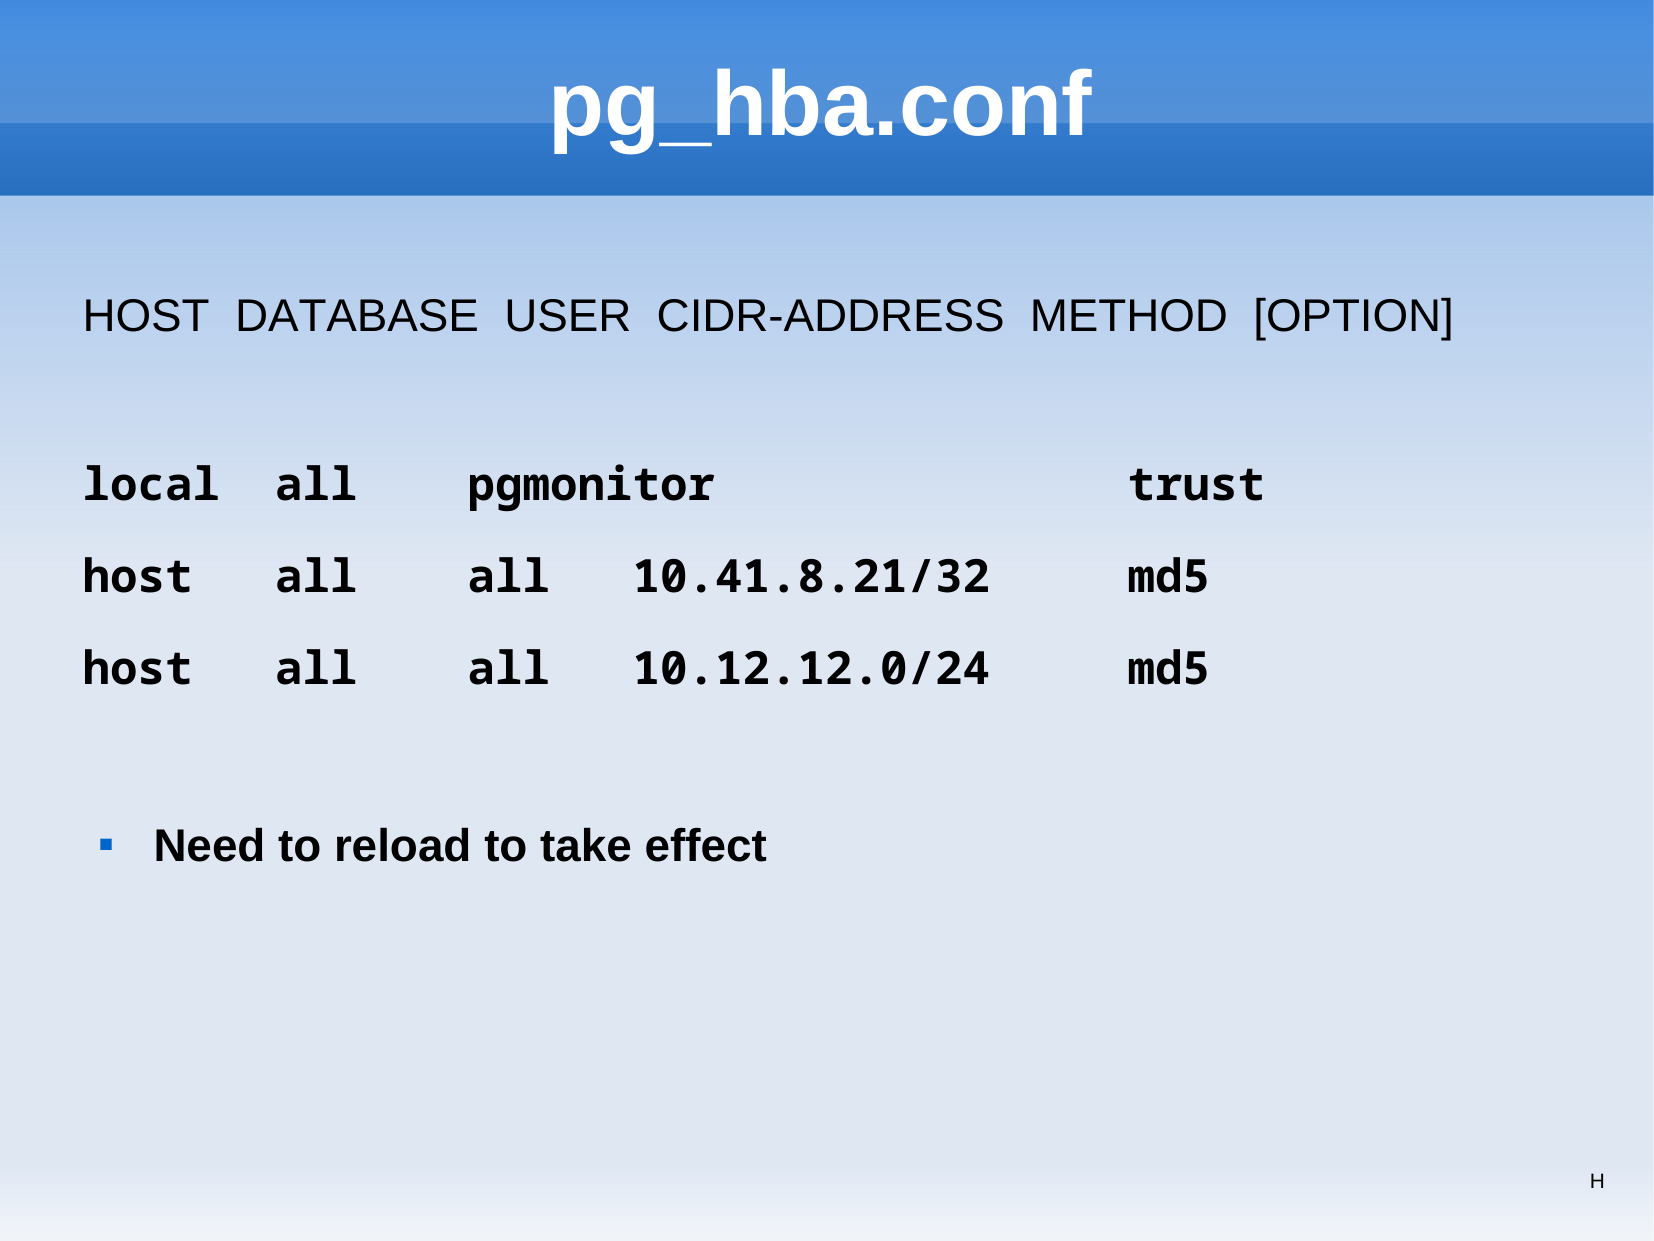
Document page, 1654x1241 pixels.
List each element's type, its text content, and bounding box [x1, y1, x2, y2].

picture [0, 0, 1654, 1241]
list HOST DATABASE USER CIDR-ADDRESS METHOD [OPTION] local all pgmonitor trust host all all 10.41.8.21/32 md5 host all all 10.12.12.0/24 md5 Need to reload to take effect [82, 290, 1571, 1094]
text_box H [1575, 1162, 1613, 1201]
title pg_hba.conf [76, 0, 1565, 208]
